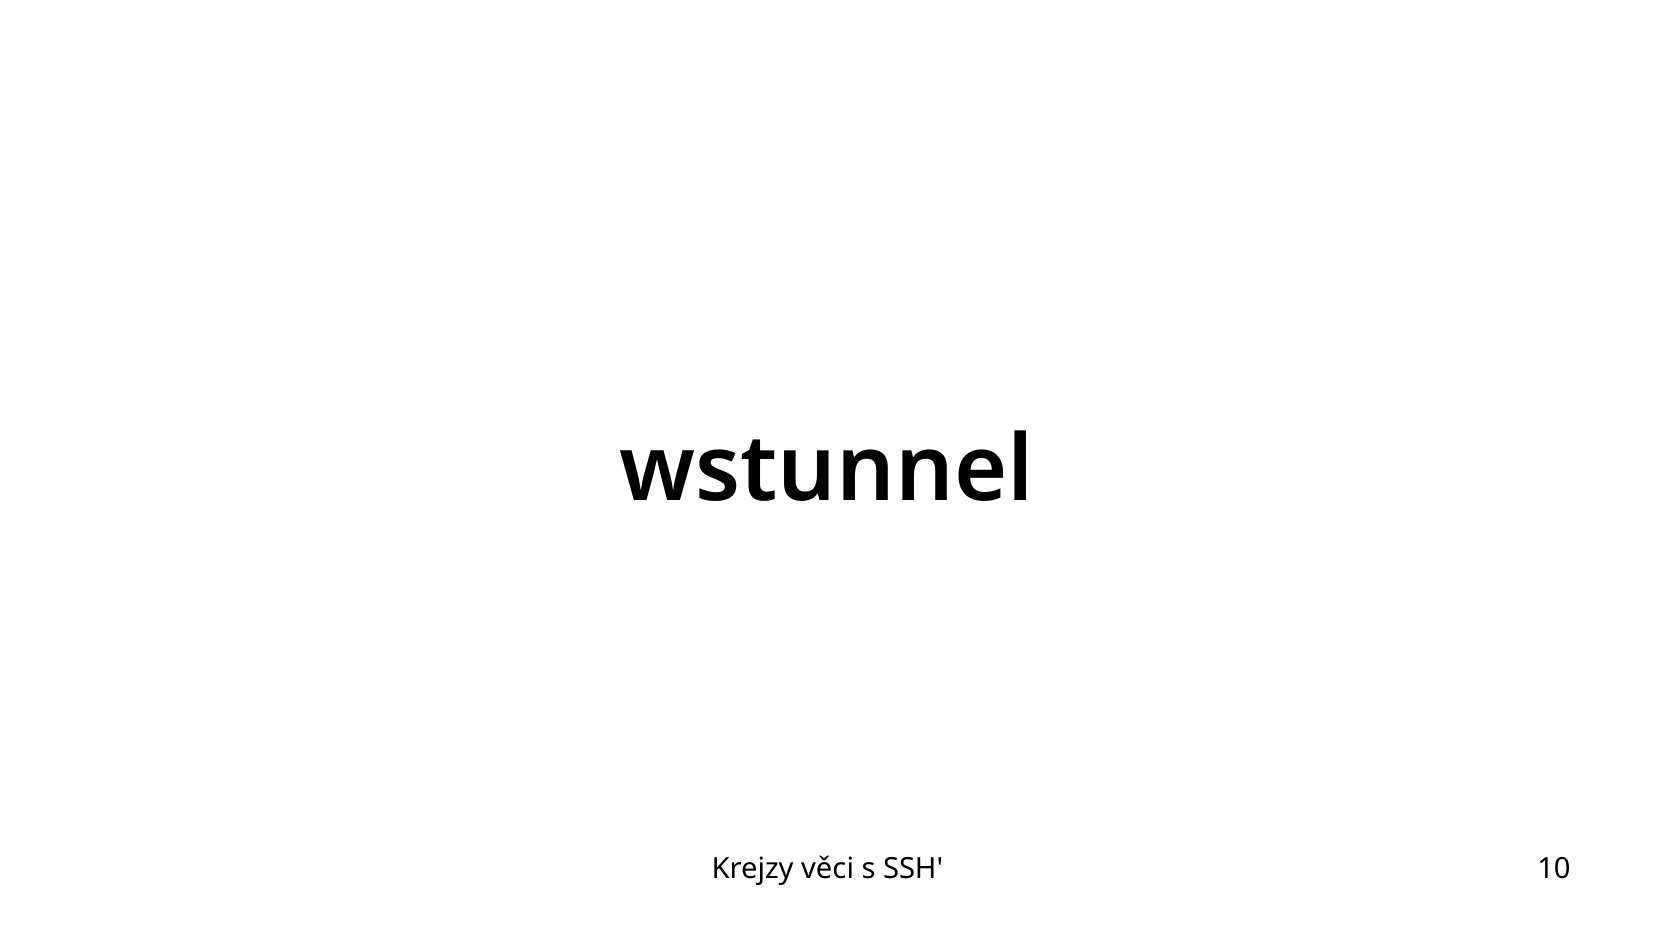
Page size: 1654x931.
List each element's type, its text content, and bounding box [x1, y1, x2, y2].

title wstunnel [82, 387, 1571, 543]
